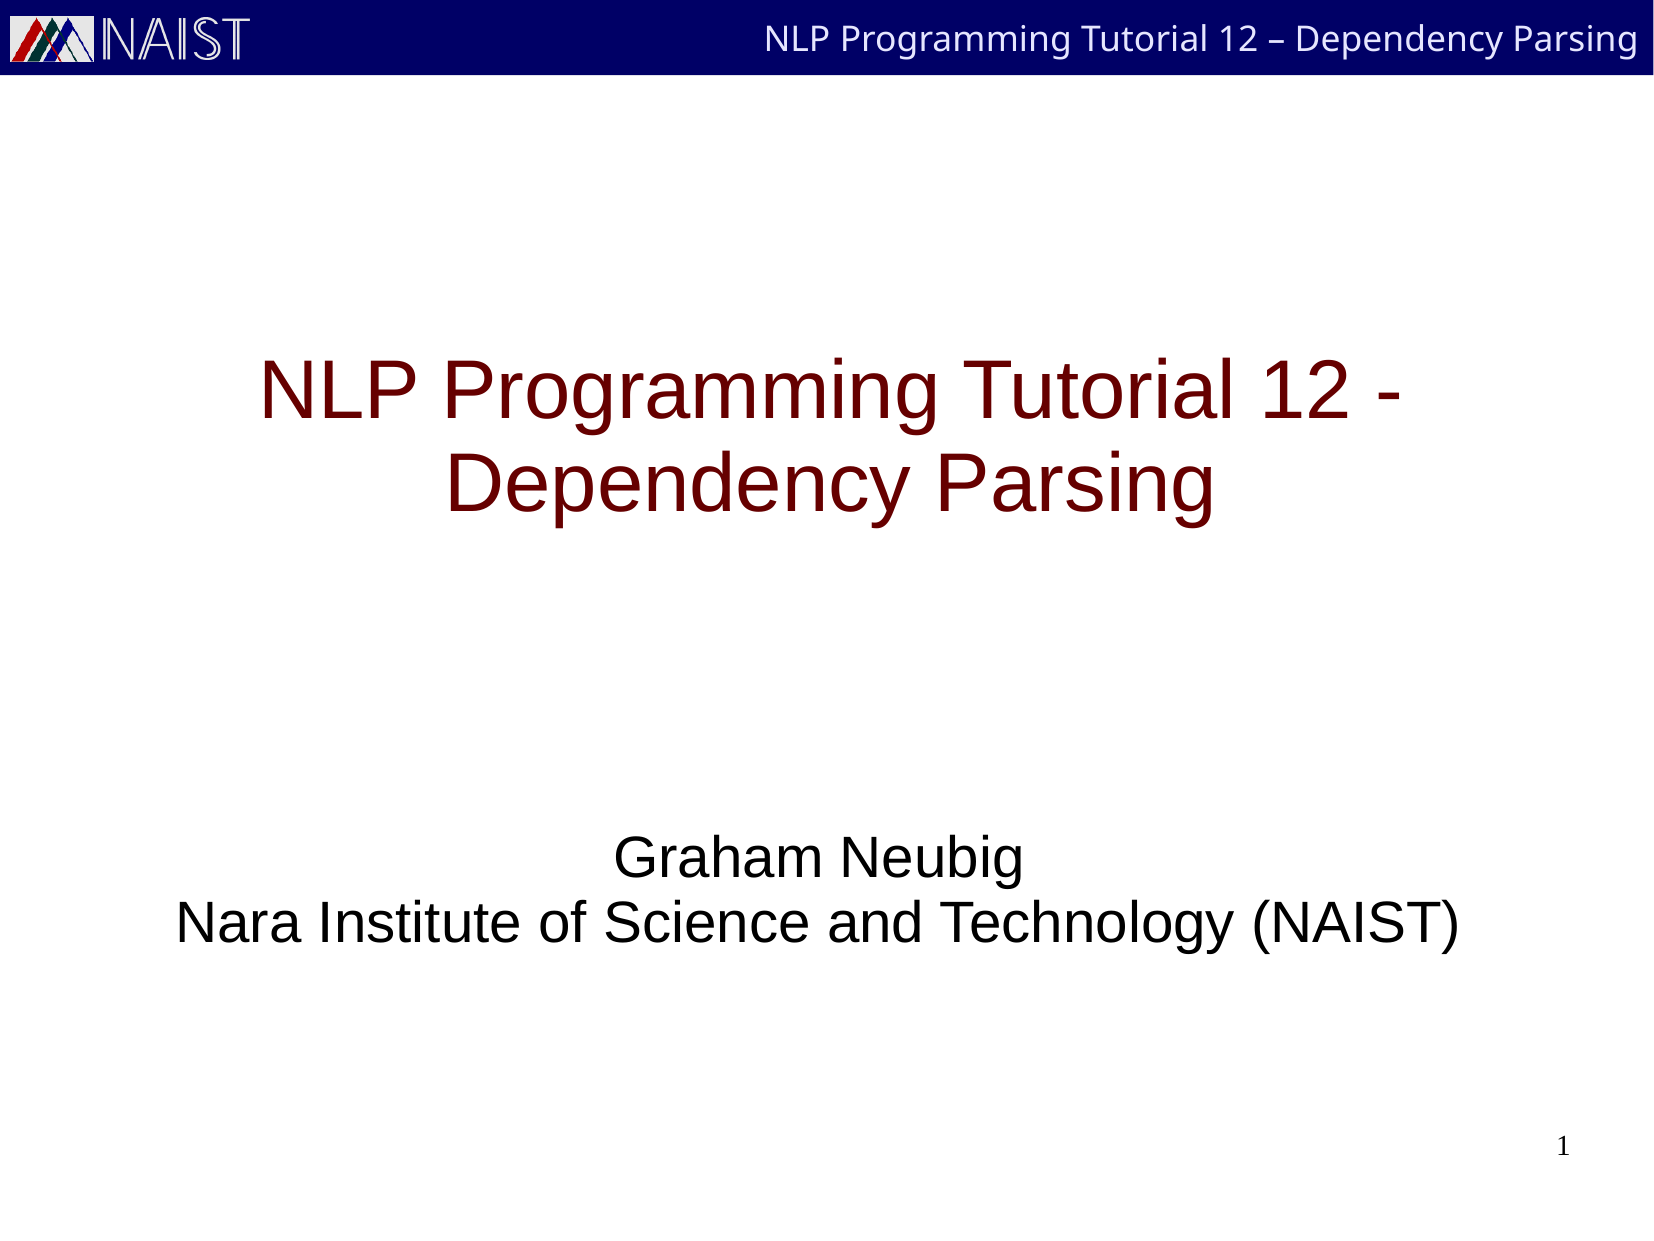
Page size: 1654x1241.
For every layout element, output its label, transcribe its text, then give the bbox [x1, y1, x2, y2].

title NLP Programming Tutorial 12 - Dependency Parsing [86, 339, 1576, 533]
picture [102, 17, 251, 60]
subtitle Graham Neubig Nara Institute of Science and Technology (NAIST) [75, 780, 1564, 999]
picture [10, 16, 94, 62]
